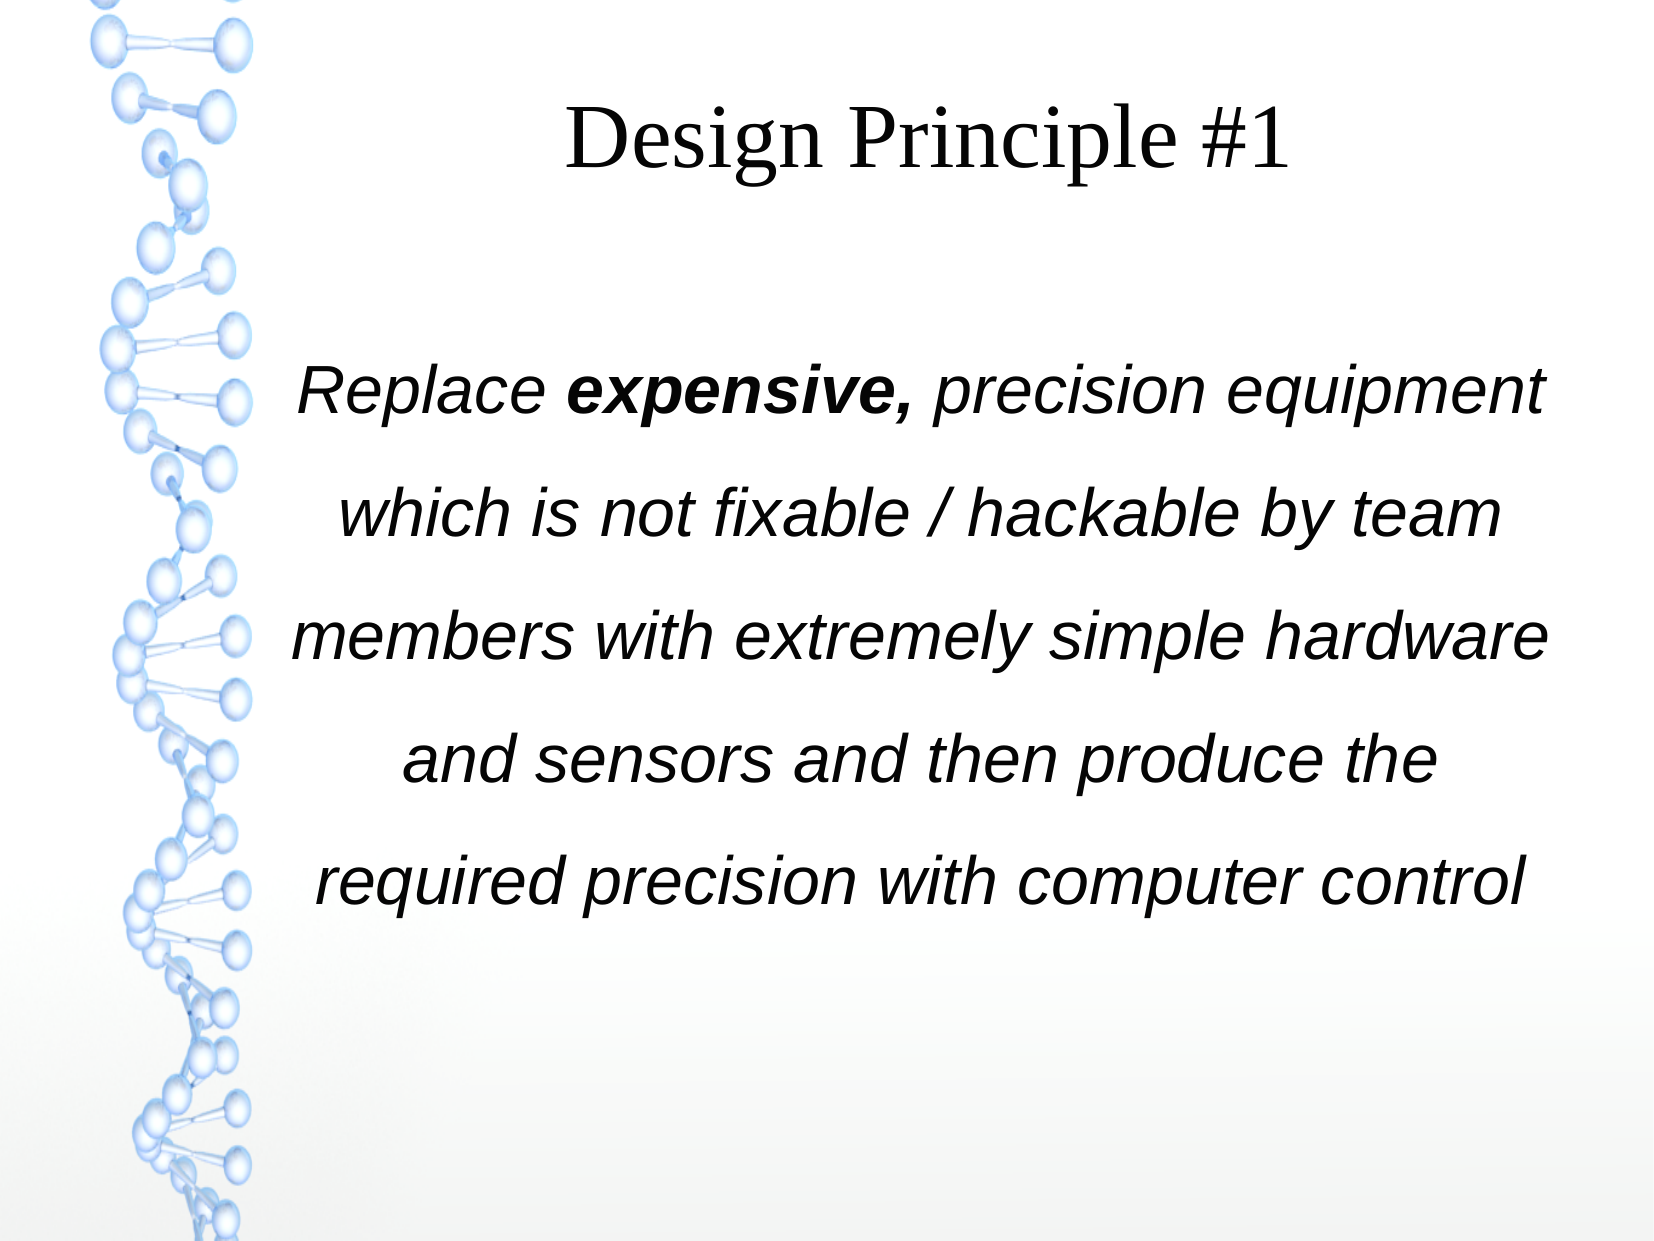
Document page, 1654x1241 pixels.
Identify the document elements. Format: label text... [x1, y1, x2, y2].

title Design Principle #1 [265, 47, 1595, 226]
list Replace expensive, precision equipment which is not fixable / hackable by team members with extremely simple hardware and sensors and then produce the required precision with computer control [240, 300, 1571, 1096]
picture [0, 0, 1654, 1241]
